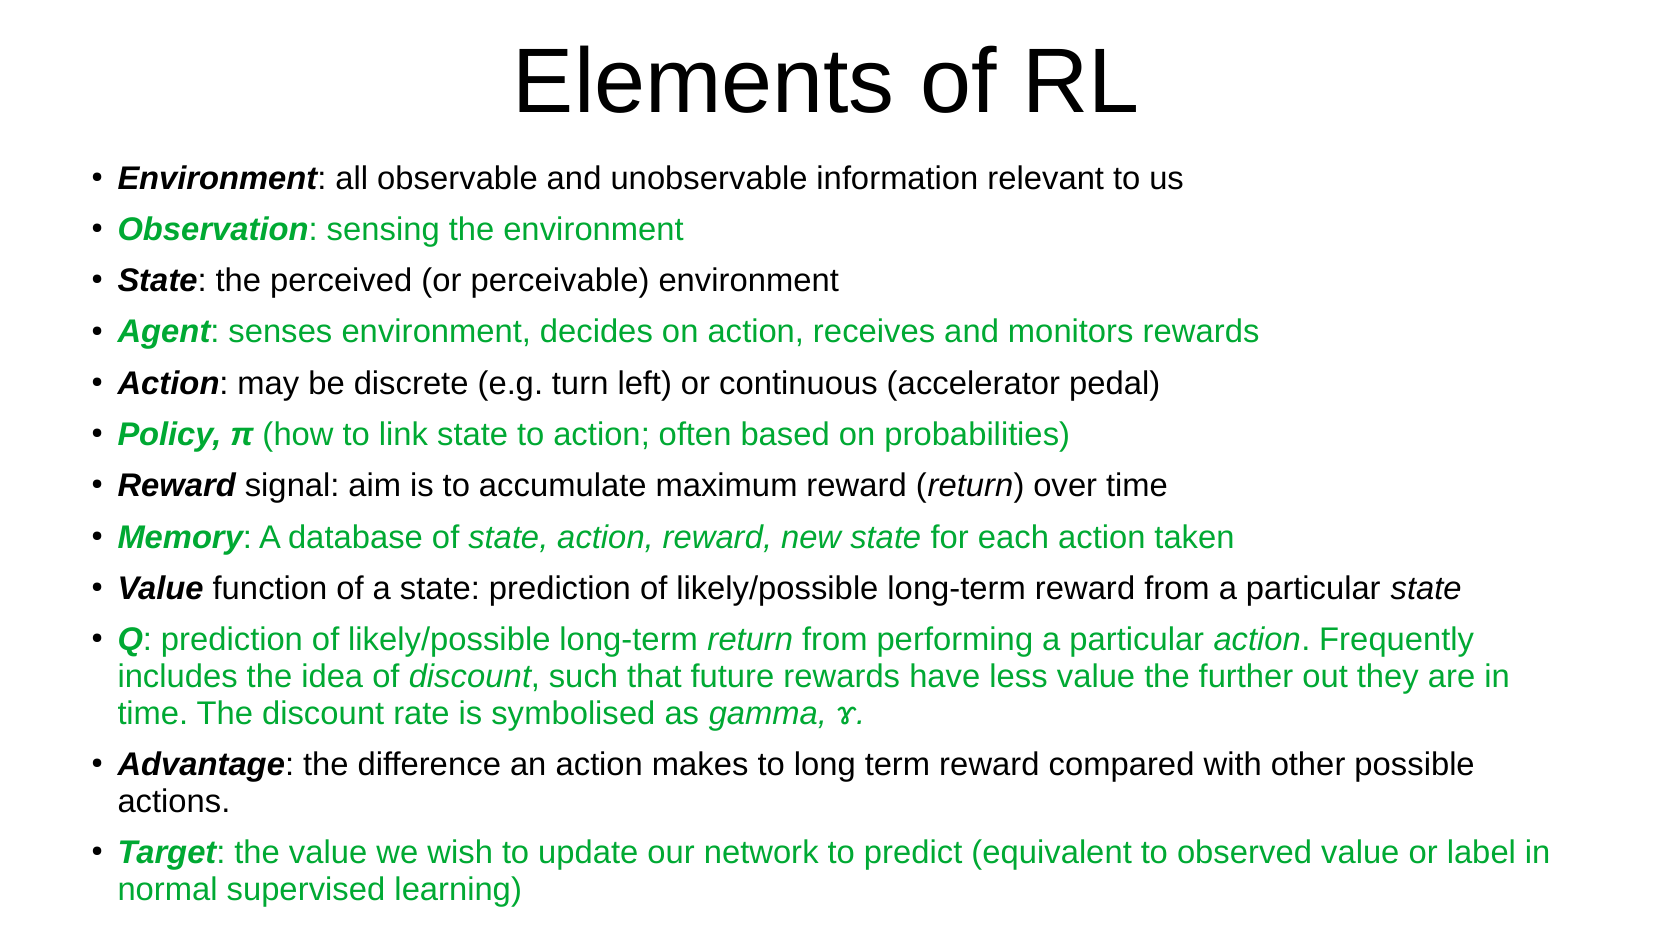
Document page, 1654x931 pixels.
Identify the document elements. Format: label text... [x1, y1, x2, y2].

list Environment: all observable and unobservable information relevant to us Observation: sensing the environment State: the perceived (or perceivable) environment Agent: senses environment, decides on action, receives and monitors rewards Action: may be discrete (e.g. turn left) or continuous (accelerator pedal) Policy, π (how to link state to action; often based on probabilities) Reward signal: aim is to accumulate maximum reward (return) over time Memory: A database of state, action, reward, new state for each action taken Value function of a state: prediction of likely/possible long-term reward from a particular state Q: prediction of likely/possible long-term return from performing a particular action. Frequently includes the idea of discount, such that future rewards have less value the further out they are in time. The discount rate is symbolised as gamma, ɤ. Advantage: the difference an action makes to long term reward compared with other possible actions. Target: the value we wish to update our network to predict (equivalent to observed value or label in normal supervised learning) [82, 159, 1571, 913]
title Elements of RL [82, 29, 1571, 132]
